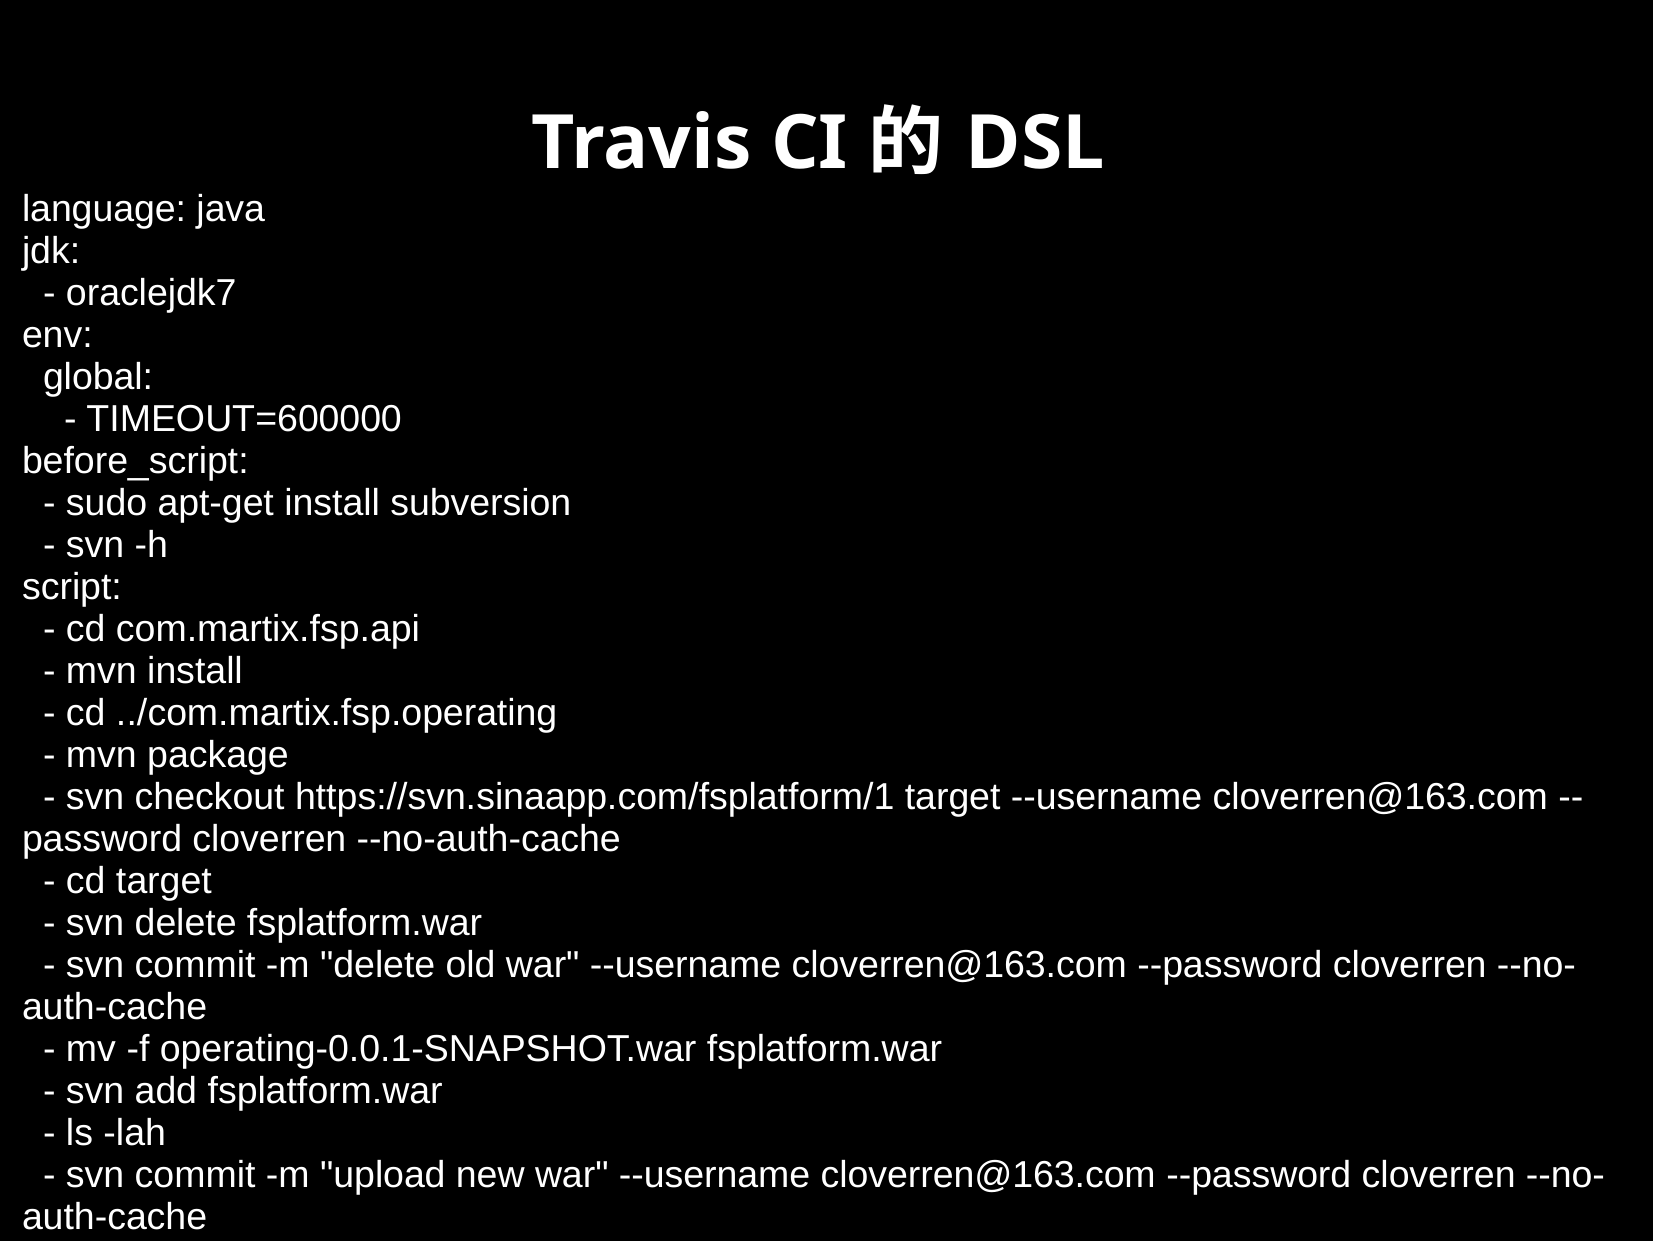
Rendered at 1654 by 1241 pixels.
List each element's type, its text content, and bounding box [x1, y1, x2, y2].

text_box Travis CI的DSL [348, 74, 1288, 180]
text_box language: java jdk: - oraclejdk7 env: global: - TIMEOUT=600000 before_script: - sudo apt-get install subversion - svn -h script: - cd com.martix.fsp.api - mvn install - cd ../com.martix.fsp.operating - mvn package - svn checkout https://svn.sinaapp.com/fsplatform/1 target --username cloverren@163.com --password cloverren --no-auth-cache - cd target - svn delete fsplatform.war - svn commit -m "delete old war" --username cloverren@163.com --password cloverren --no-auth-cache - mv -f operating-0.0.1-SNAPSHOT.war fsplatform.war - svn add fsplatform.war - ls -lah - svn commit -m "upload new war" --username cloverren@163.com --password cloverren --no-auth-cache [7, 180, 1653, 1241]
